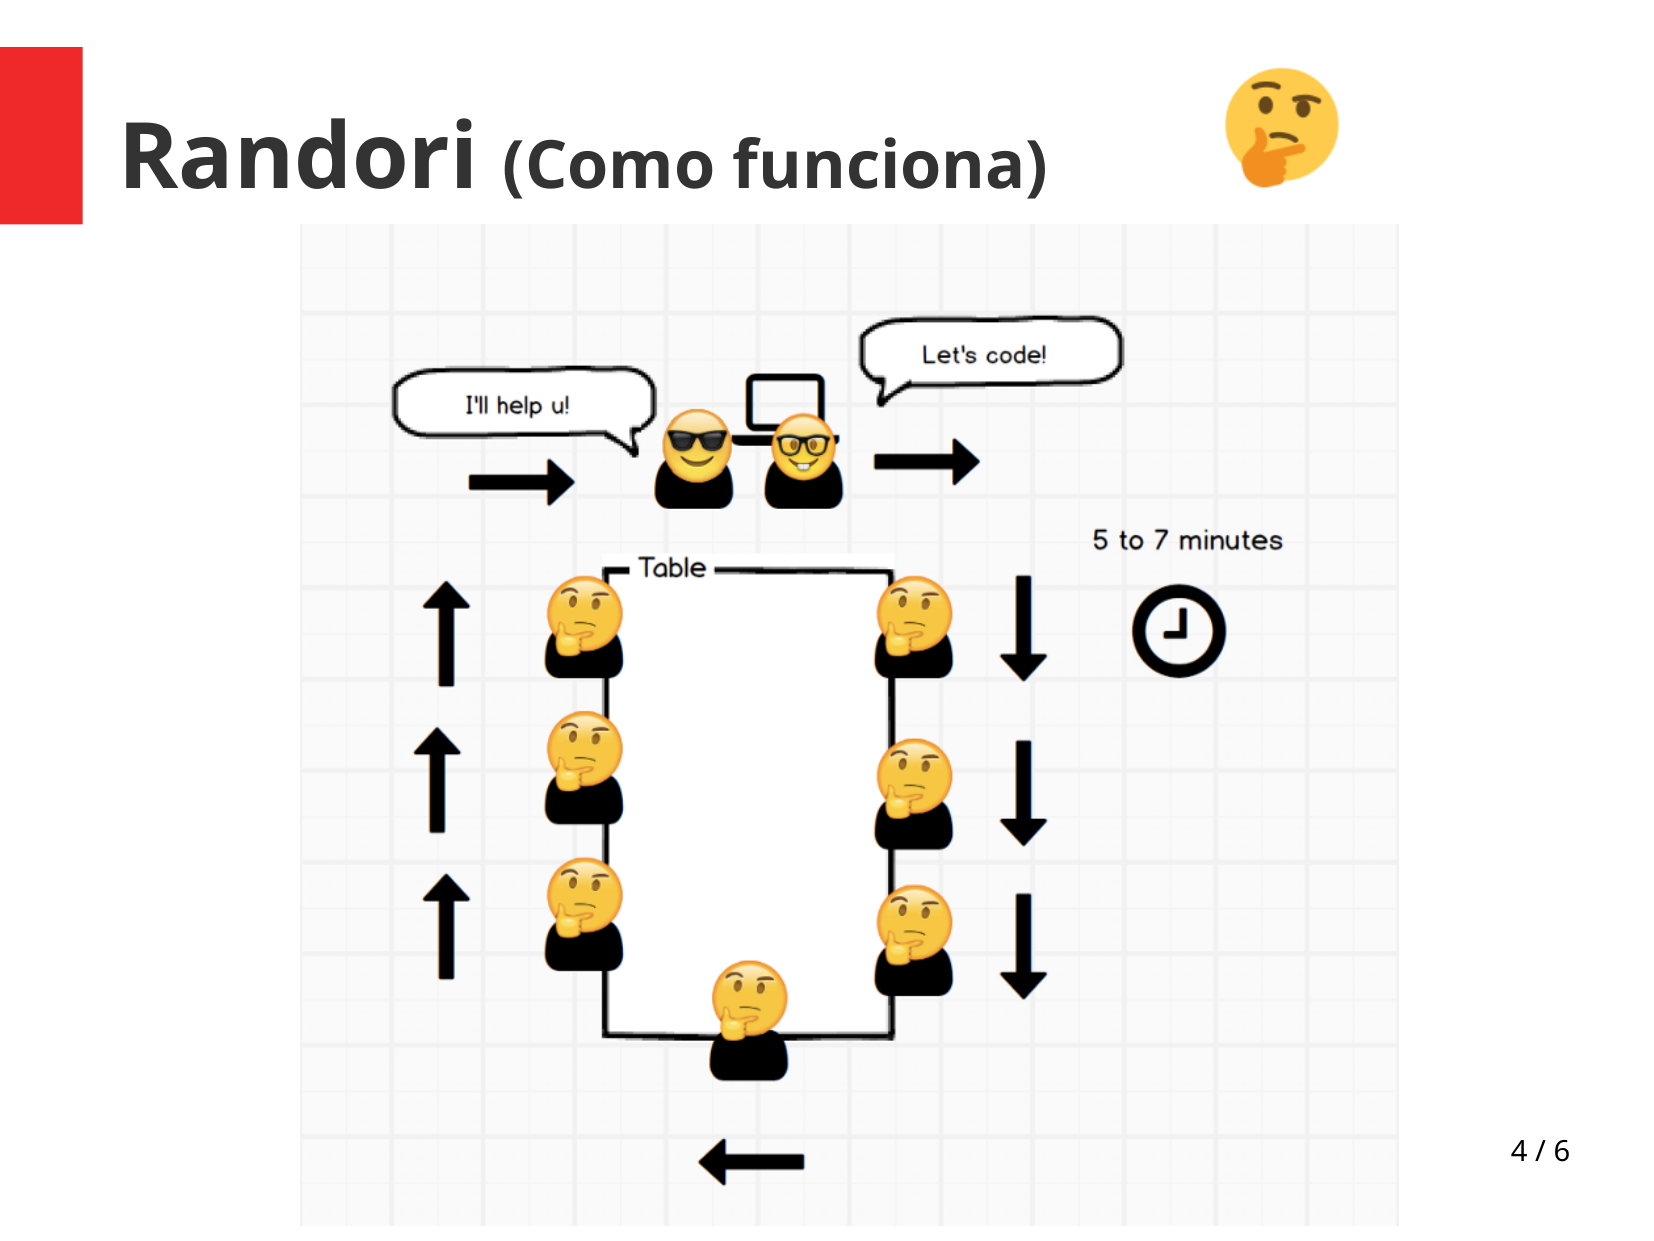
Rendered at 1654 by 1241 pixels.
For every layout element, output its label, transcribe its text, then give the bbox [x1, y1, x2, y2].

picture [300, 224, 1399, 1226]
picture [1215, 58, 1351, 196]
title Randori (Como funciona) [118, 49, 1571, 257]
